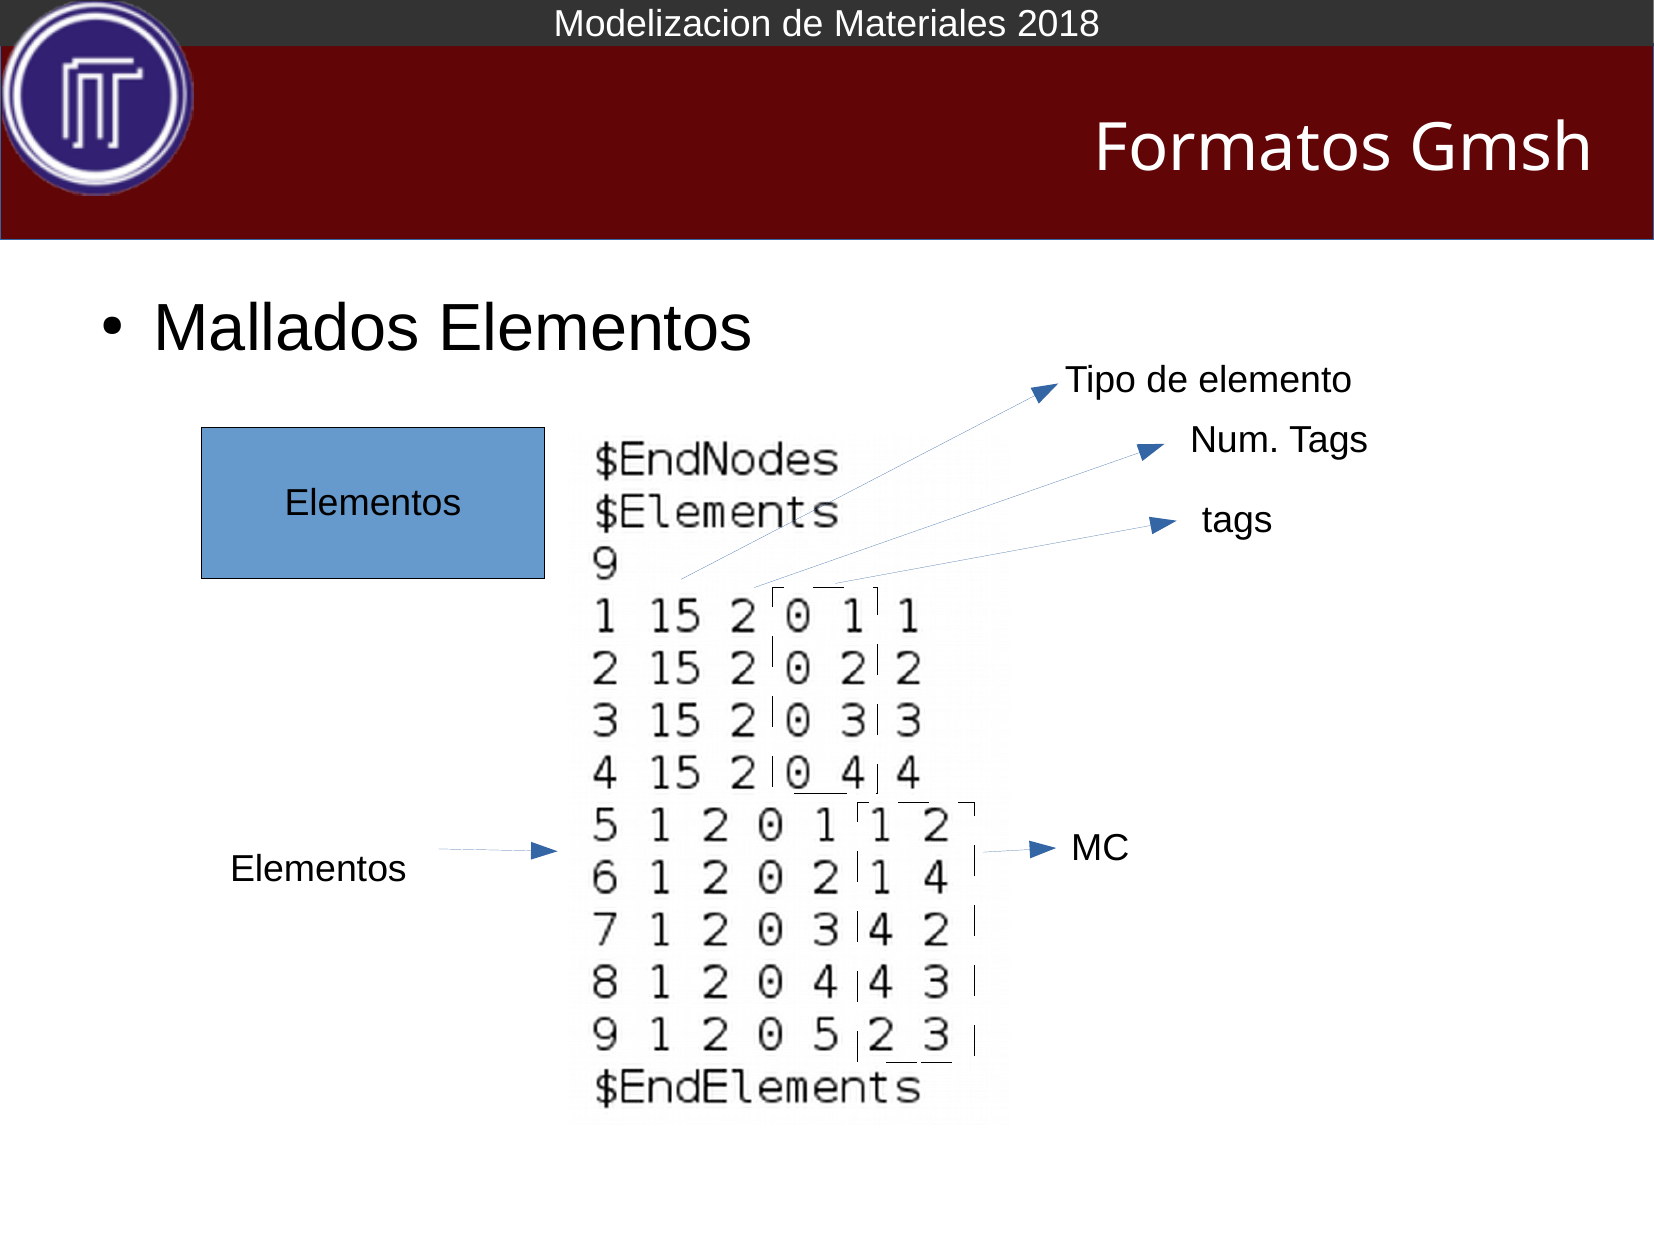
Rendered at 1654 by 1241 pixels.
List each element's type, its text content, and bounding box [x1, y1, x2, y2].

list Mallados Elementos [82, 290, 1571, 386]
text_box Elementos [201, 427, 545, 579]
text_box MC [1056, 818, 1226, 876]
picture [0, 0, 194, 196]
title Formatos Gmsh [41, 70, 1654, 218]
text_box Tipo de elemento [1050, 350, 1494, 408]
text_box Elementos [215, 839, 453, 897]
picture [567, 434, 1011, 1125]
text_box tags [1187, 491, 1417, 549]
text_box Num. Tags [1175, 410, 1640, 468]
